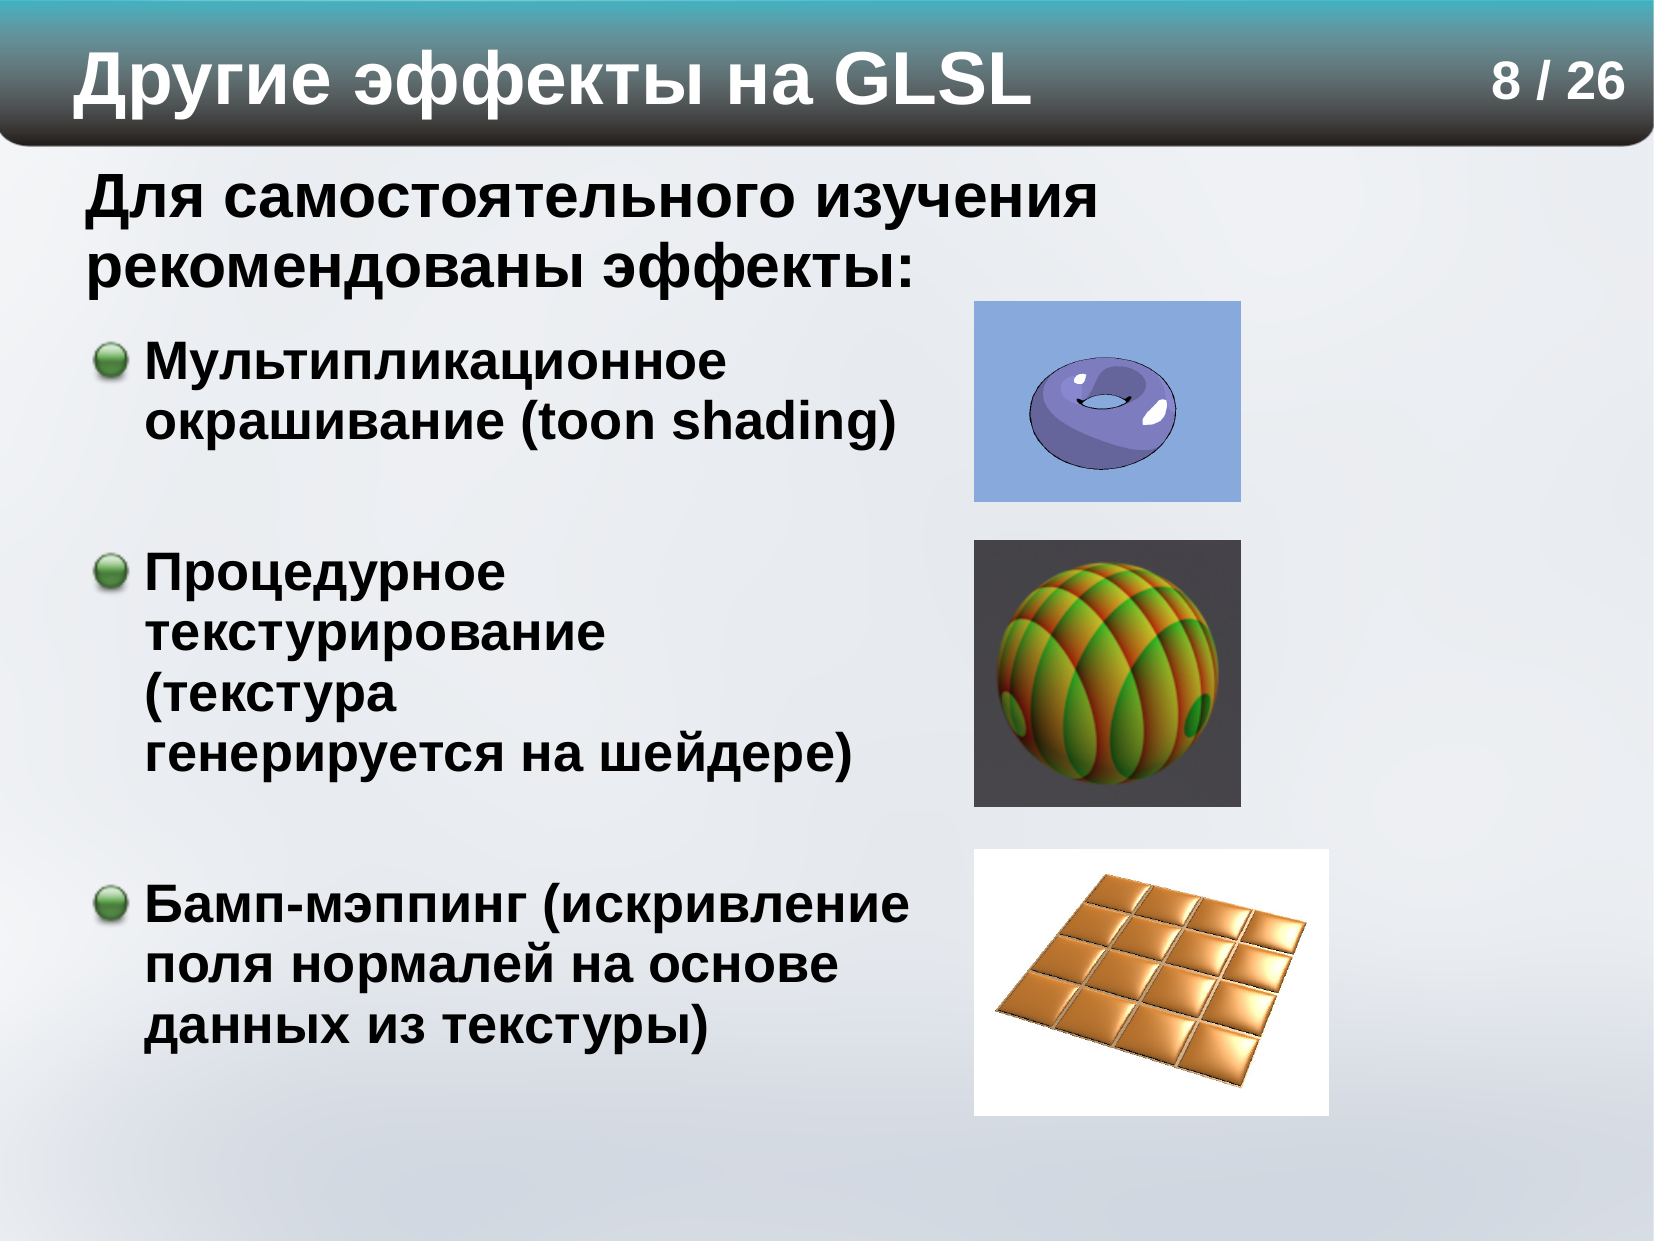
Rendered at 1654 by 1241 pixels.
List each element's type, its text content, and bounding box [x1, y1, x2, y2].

picture [974, 540, 1241, 807]
text_box Для самостоятельного изучения рекомендованы эффекты: Мультипликационное окрашивание (toon shading) Процедурное текстурирование (текстура генерируется на шейдере) Бамп-мэппинг (искривление поля нормалей на основе данных из текстуры) [70, 153, 1625, 1063]
text_box Другие эффекты на GLSL [59, 29, 1300, 129]
picture [974, 301, 1241, 502]
text_box <номер> / 26 [1476, 42, 1654, 179]
picture [0, 0, 1654, 1241]
